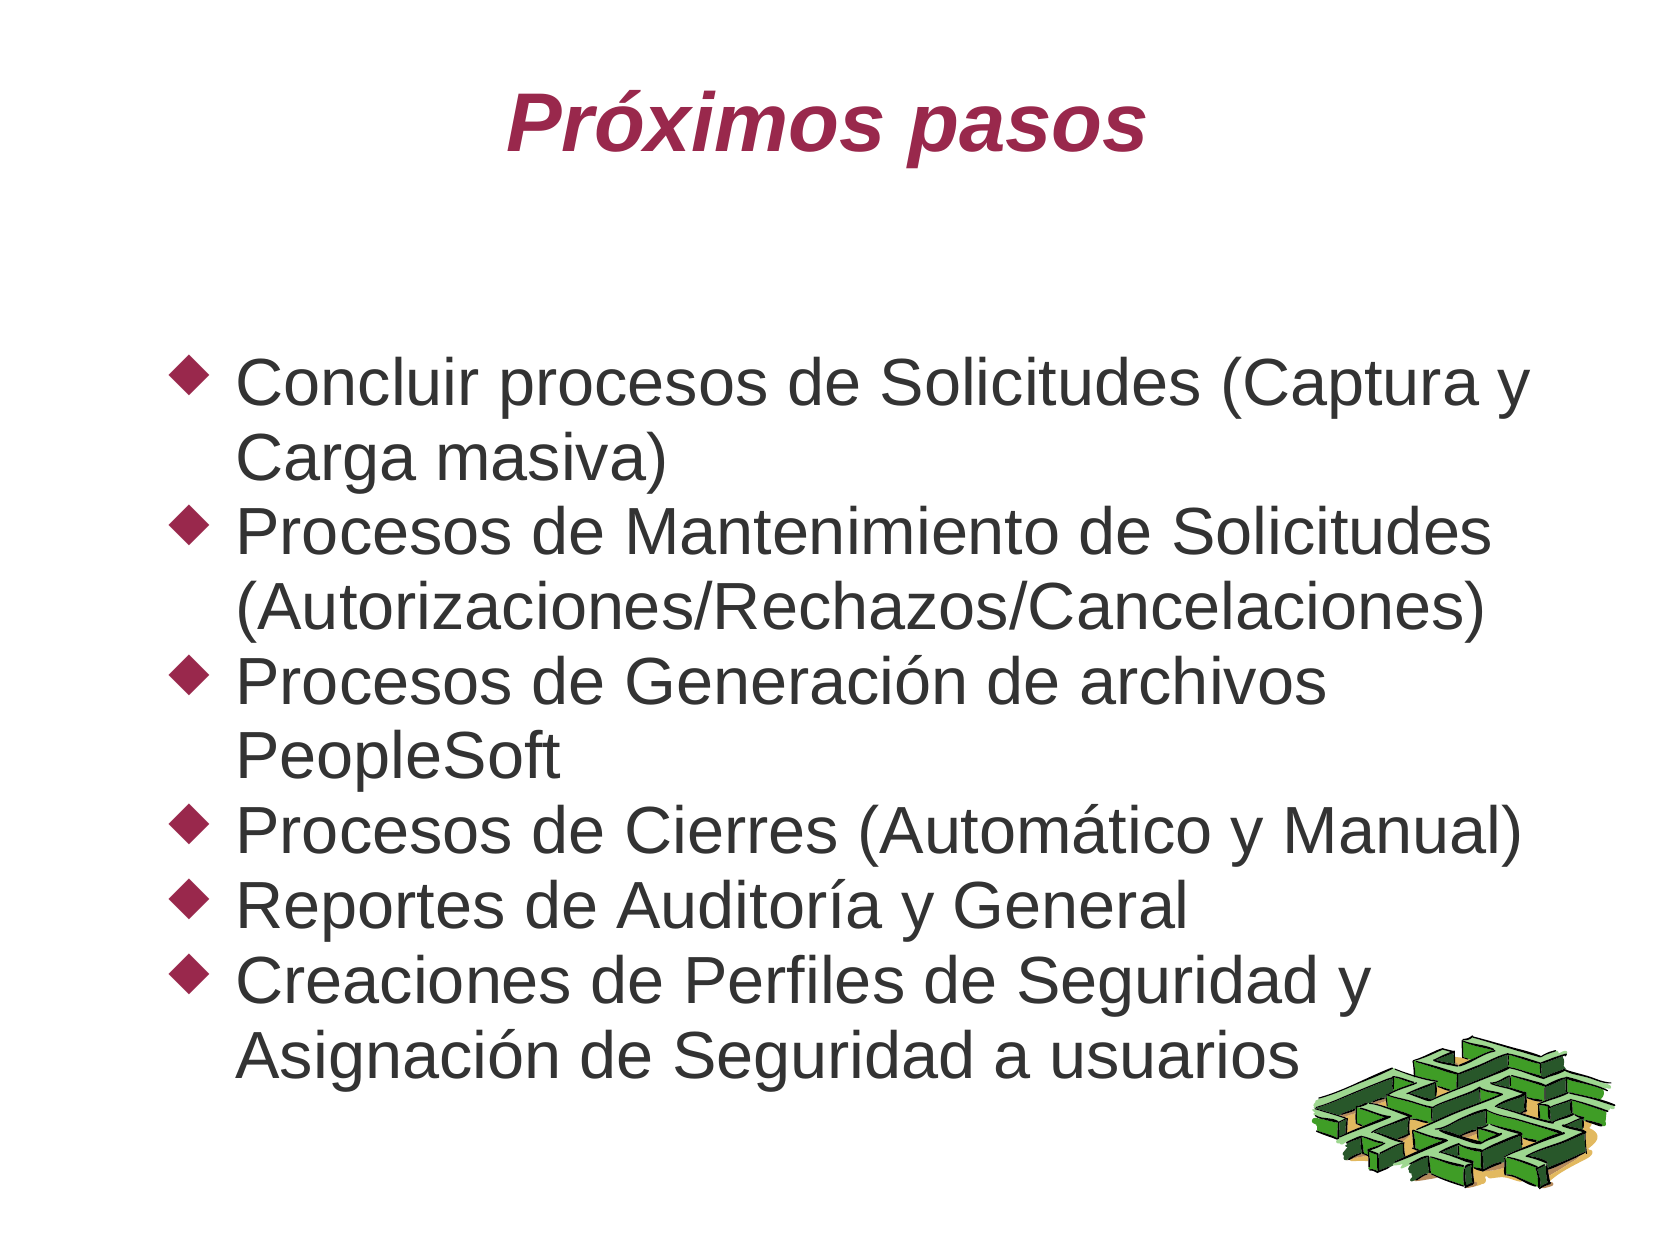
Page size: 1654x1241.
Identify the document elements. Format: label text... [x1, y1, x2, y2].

list Concluir procesos de Solicitudes (Captura y Carga masiva) Procesos de Mantenimiento de Solicitudes (Autorizaciones/Rechazos/Cancelaciones) Procesos de Generación de archivos PeopleSoft Procesos de Cierres (Automático y Manual) Reportes de Auditoría y General Creaciones de Perfiles de Seguridad y Asignación de Seguridad a usuarios [152, 344, 1534, 1127]
title Próximos pasos [121, 19, 1534, 227]
